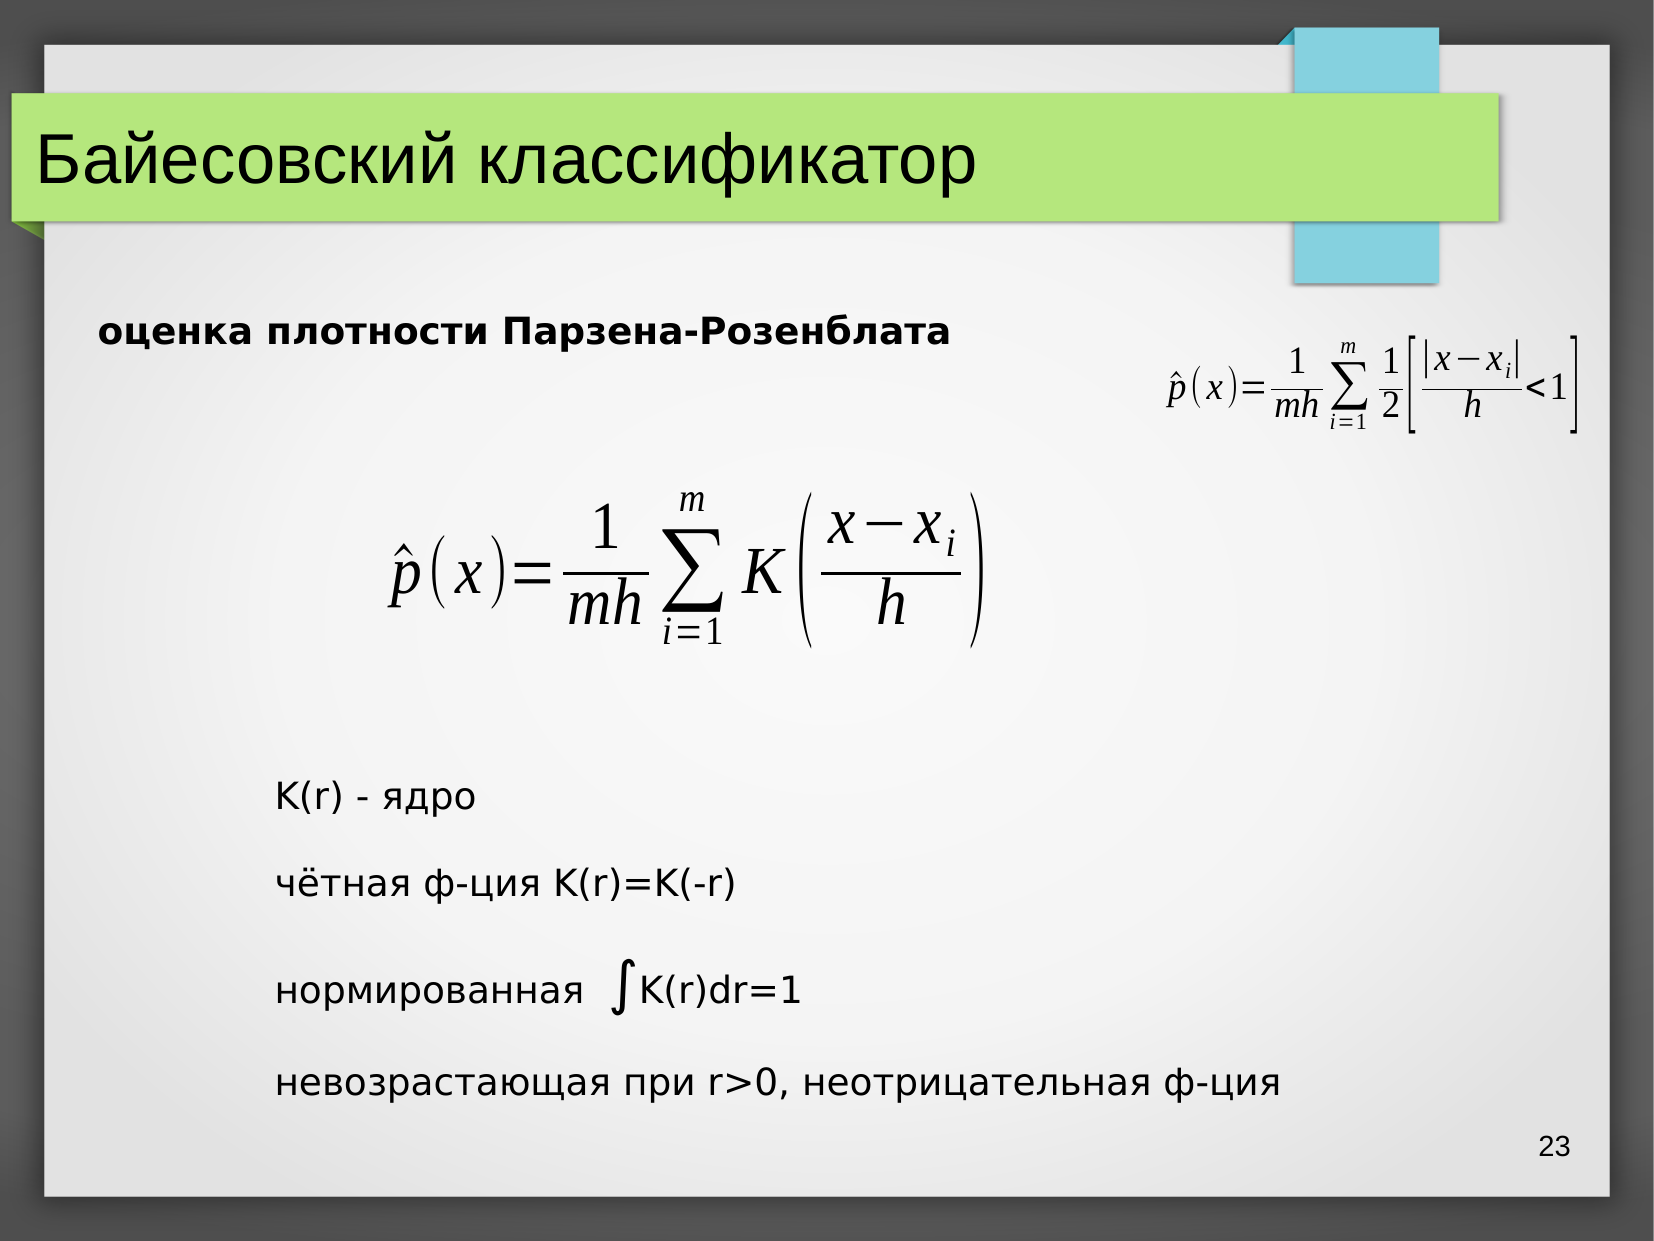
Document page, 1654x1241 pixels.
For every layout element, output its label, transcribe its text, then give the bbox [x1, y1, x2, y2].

chart [377, 484, 994, 657]
chart [1157, 333, 1587, 438]
picture [0, 0, 1654, 1241]
text_box оценка плотности Парзена-Розенблата [82, 302, 1004, 405]
text_box K(r) - ядро чётная ф-ция K(r)=K(-r) нормированная ∫K(r)dr=1 невозрастающая при r>0, неотрицательная ф-ция [259, 767, 1347, 1155]
title Байесовский классификатор [35, 118, 1489, 200]
